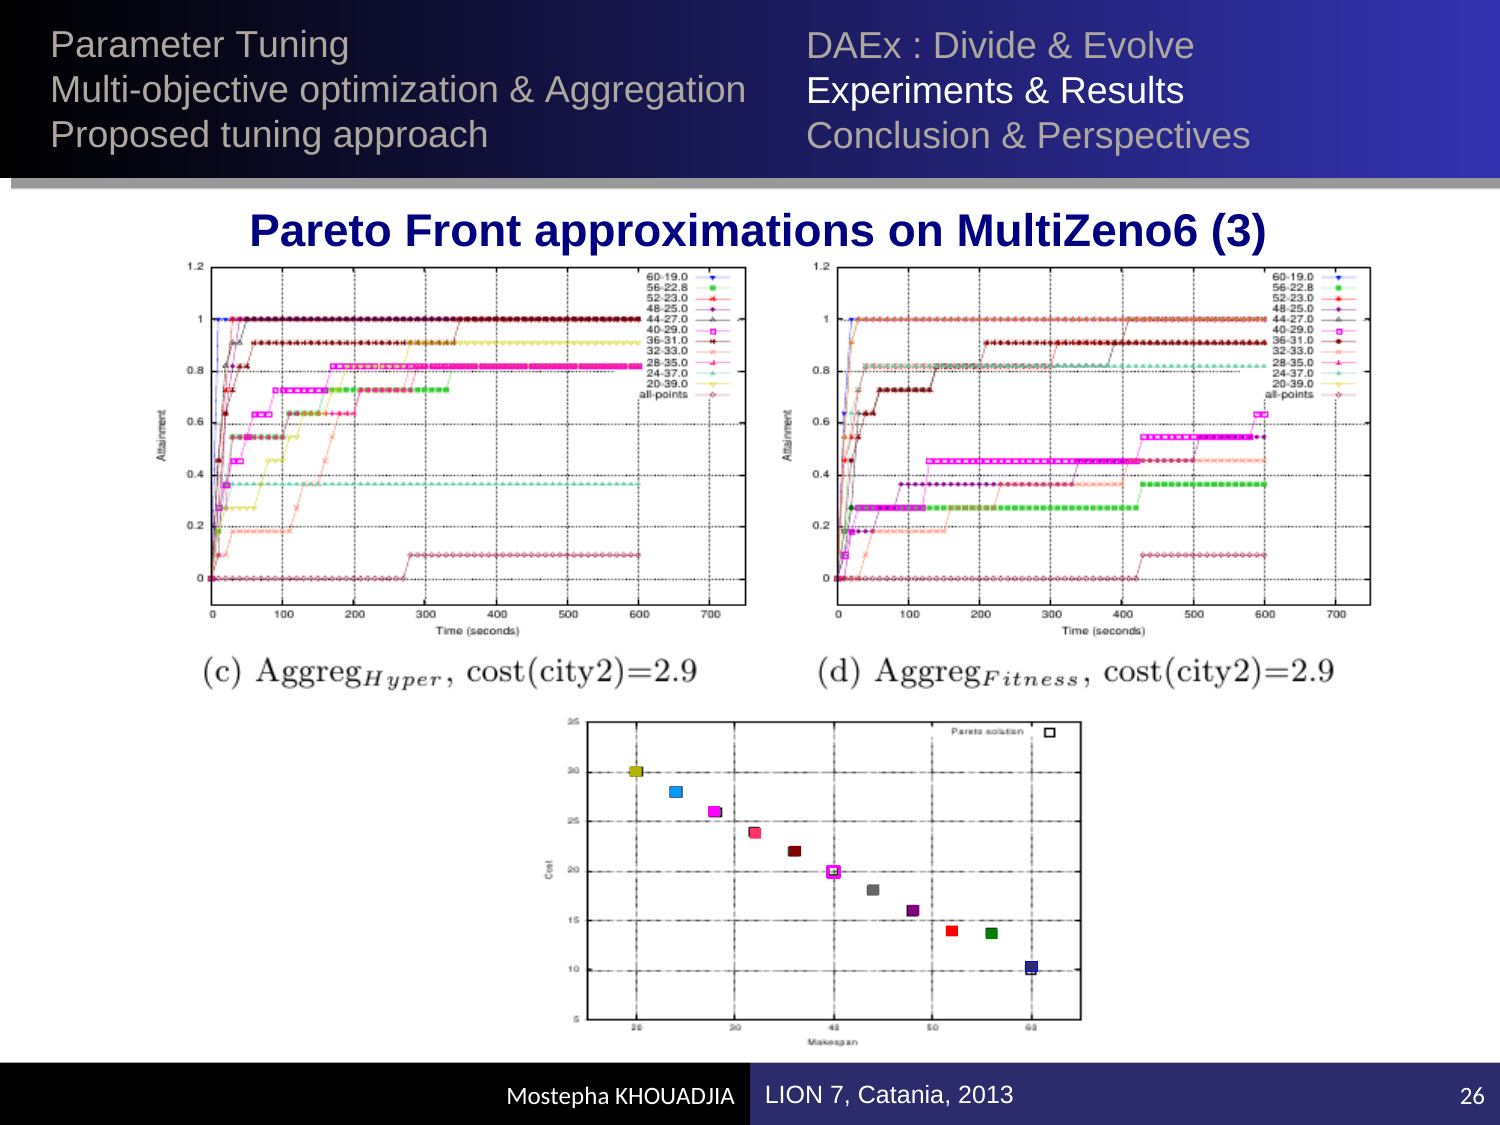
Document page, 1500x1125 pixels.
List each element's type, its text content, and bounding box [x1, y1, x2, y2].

text_box [985, 928, 998, 939]
picture [140, 240, 1406, 1062]
text_box [749, 828, 762, 839]
text_box [867, 884, 880, 895]
text_box [907, 905, 920, 916]
text_box [669, 786, 682, 798]
text_box [630, 766, 642, 777]
text_box Parameter Tuning Multi-objective optimization & Aggregation Proposed tuning approach [35, 12, 815, 519]
text_box DAEx : Divide & Evolve Experiments & Results Conclusion & Perspectives [791, 13, 1500, 164]
text_box [946, 925, 958, 937]
text_box Pareto Front approximations on MultiZeno6 (3) [221, 192, 1316, 263]
text_box [708, 806, 720, 817]
text_box [789, 845, 802, 857]
text_box [1025, 961, 1038, 972]
